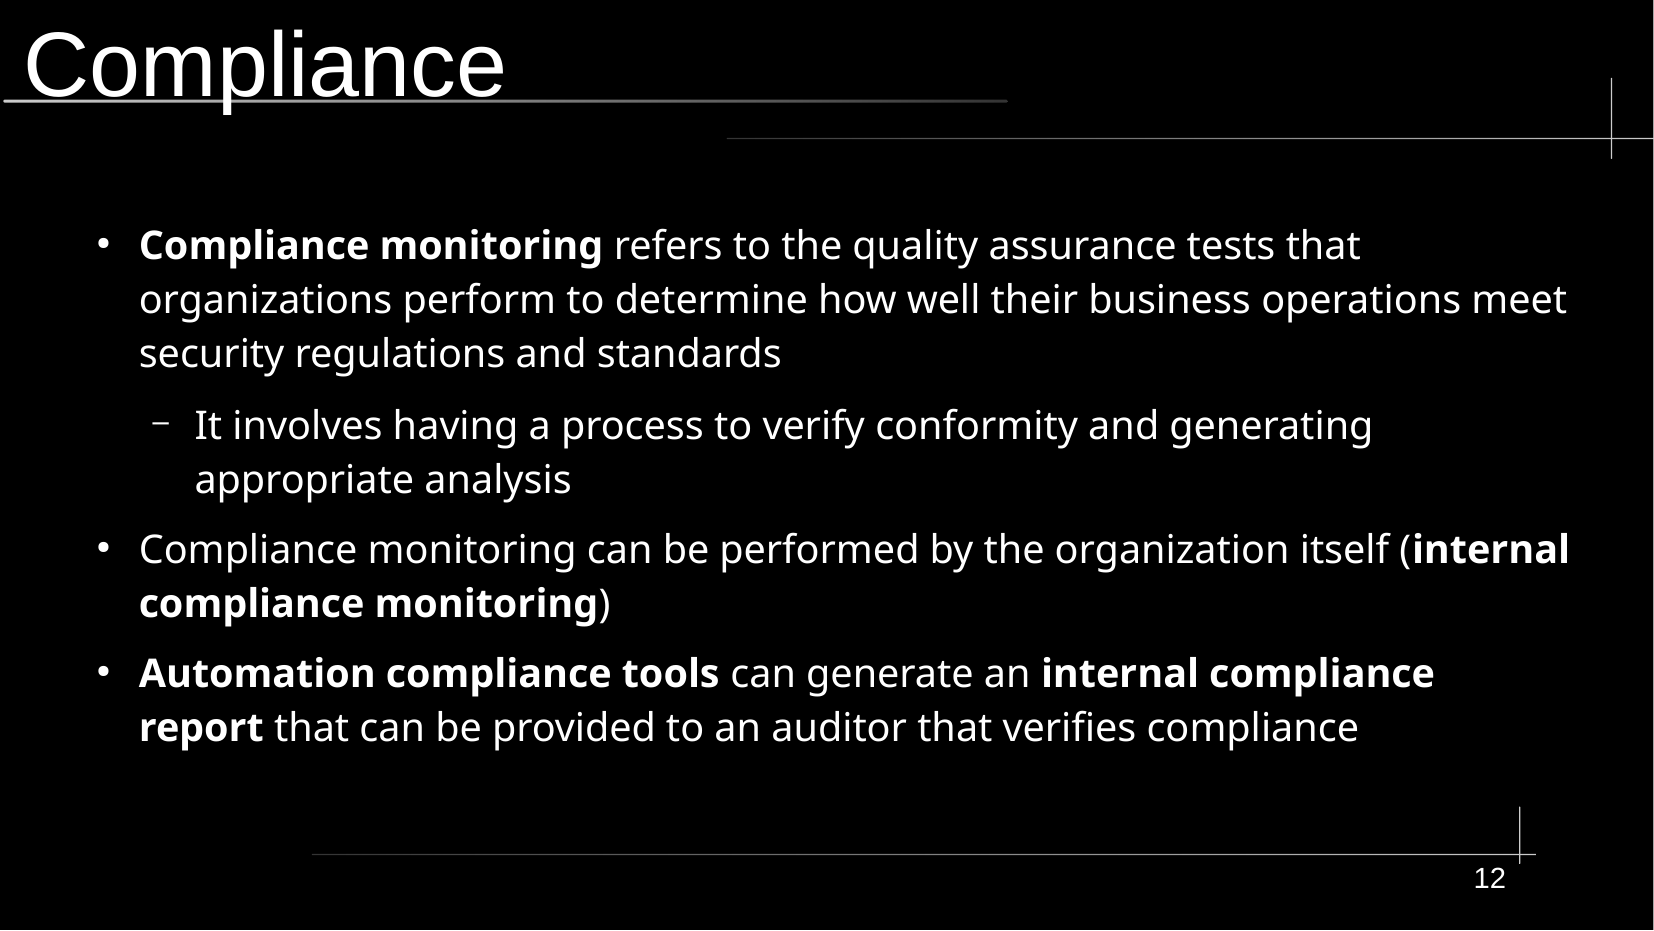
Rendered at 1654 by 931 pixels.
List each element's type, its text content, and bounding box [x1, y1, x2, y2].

list Compliance monitoring refers to the quality assurance tests that organizations perform to determine how well their business operations meet security regulations and standards It involves having a process to verify conformity and generating appropriate analysis Compliance monitoring can be performed by the organization itself (internal compliance monitoring) Automation compliance tools can generate an internal compliance report that can be provided to an auditor that verifies compliance [82, 217, 1571, 758]
title Compliance [23, 11, 1589, 119]
